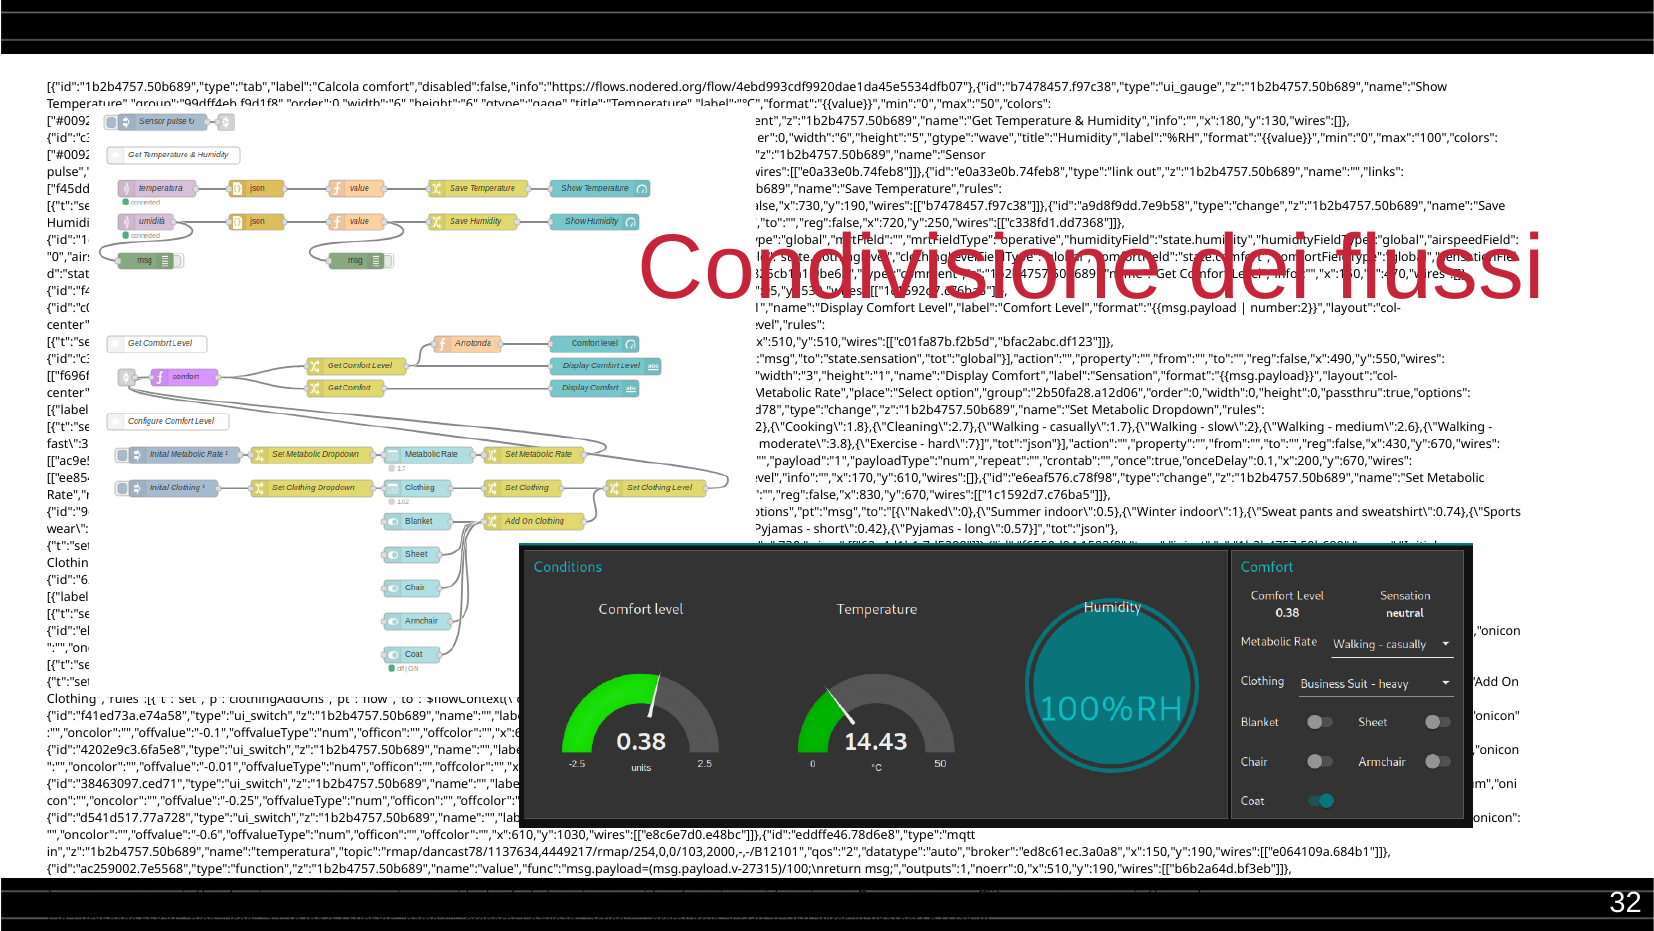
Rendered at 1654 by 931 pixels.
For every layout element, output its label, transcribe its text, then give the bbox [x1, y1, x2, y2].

picture [1, 878, 1654, 931]
title Condivisione dei flussi [637, 188, 1560, 345]
text_box [{"id":"1b2b4757.50b689","type":"tab","label":"Calcola comfort","disabled":false,"info":"https://flows.nodered.org/flow/4ebd993cdf9920dae1da45e5534dfb07"},{"id":"b7478457.f97c38","type":"ui_gauge","z":"1b2b4757.50b689","name":"Show Temperature","group":"99dff4eb.f9d1f8","order":0,"width":"6","height":"6","gtype":"gage","title":"Temperature","label":"°C","format":"{{value}}","min":"0","max":"50","colors":["#0092b5","#00b500","#ca3838"],"seg1":"10","seg2":"30","x":950,"y":190,"wires":[]},{"id":"9de00410.4c7bf","type":"comment","z":"1b2b4757.50b689","name":"Get Temperature & Humidity","info":"","x":180,"y":130,"wires":[]},{"id":"c338fd1.dd7368","type":"ui_gauge","z":"1b2b4757.50b689","name":"Show Humidity","group":"99dff4eb.f9d1f8","order":0,"width":"6","height":"5","gtype":"wave","title":"Humidity","label":"%RH","format":"{{value}}","min":"0","max":"100","colors":["#0092b5","#00b500","#ca3838"],"seg1":"10","seg2":"30","x":940,"y":250,"wires":[]},{"id":"aa0a0c25.4f953","type":"inject","z":"1b2b4757.50b689","name":"Sensor pulse","topic":"","payload":"","payloadType":"date","repeat":"0.5","crontab":"","once":false,"onceDelay":0.1,"x":160,"y":70,"wires":[["e0a33e0b.74feb8"]]},{"id":"e0a33e0b.74feb8","type":"link out","z":"1b2b4757.50b689","name":"","links":["f45dd90c.291c58","68c089b7.384eb"],"x":275,"y":70,"wires":[]},{"id":"b6b2a64d.bf3eb","type":"change","z":"1b2b4757.50b689","name":"Save Temperature","rules":[{"t":"set","p":"state.temperature","pt":"global","to":"payload","tot":"msg"}],"action":"","property":"","from":"","to":"","reg":false,"x":730,"y":190,"wires":[["b7478457.f97c38"]]},{"id":"a9d8f9dd.7e9b58","type":"change","z":"1b2b4757.50b689","name":"Save Humidity","rules":[{"t":"set","p":"state.humidity","pt":"global","to":"payload","tot":"msg"}],"action":"","property":"","from":"","to":"","reg":false,"x":720,"y":250,"wires":[["c338fd1.dd7368"]]},{"id":"1c1592d7.c76ba5","type":"comfort","z":"1b2b4757.50b689","name":"","tempField":"state.temperature","tempFieldType":"global","mrtField":"","mrtFieldType":"operative","humidityField":"state.humidity","humidityFieldType":"global","airspeedField":"0","airspeedFieldType":"num","metabolicRateField":"state.metabolic","metabolicRateFieldType":"global","clothingLevelField":"state.clothinglevel","clothingLevelFieldType":"global","comfortField":"state.comfort","comfortFieldType":"global","sensationField":"state.sensation","sensationFieldType":"global","x":200,"y":530,"wires":[["420f7f0c.297d98","c39cb127.421ef8"]]},{"id":"825cb1a1.9be6b","type":"comment","z":"1b2b4757.50b689","name":"Get Comfort Level","info":"","x":150,"y":470,"wires":[]},{"id":"f45dd90c.291c58","type":"link in","z":"1b2b4757.50b689","name":"Get Comfort Level","links":["e0a33e0b.74feb8"],"x":95,"y":530,"wires":[["1c1592d7.c76ba5"]]},{"id":"c01fa87b.f2b5d","type":"ui_text","z":"1b2b4757.50b689","group":"2b50fa28.a12d06","order":0,"width":"3","height":"1","name":"Display Comfort Level","label":"Comfort Level","format":"{{msg.payload | number:2}}","layout":"col-center","x":960,"y":510,"wires":[]},{"id":"420f7f0c.297d98","type":"change","z":"1b2b4757.50b689","name":"Get Comfort Level","rules":[{"t":"set","p":"payload","pt":"msg","to":"state.comfort","tot":"global"}],"action":"","property":"","from":"","to":"","reg":false,"x":510,"y":510,"wires":[["c01fa87b.f2b5d","bfac2abc.df123"]]},{"id":"c39cb127.421ef8","type":"change","z":"1b2b4757.50b689","name":"Get Comfort","rules":[{"t":"set","p":"payload","pt":"msg","to":"state.sensation","tot":"global"}],"action":"","property":"","from":"","to":"","reg":false,"x":490,"y":550,"wires":[["f696f892.932bc"]]},{"id":"f696f892.932bc","type":"ui_text","z":"1b2b4757.50b689","group":"2b50fa28.a12d06","order":0,"width":"3","height":"1","name":"Display Comfort","label":"Sensation","format":"{{msg.payload}}","layout":"col-center","x":940,"y":550,"wires":[]},{"id":"ac9e5c7b.7cd9b","type":"ui_dropdown","z":"1b2b4757.50b689","name":"","label":"Metabolic Rate","place":"Select option","group":"2b50fa28.a12d06","order":0,"width":0,"height":0,"passthru":true,"options":[{"label":"","value":"","type":"str"}],"payload":"","topic":"","x":640,"y":670,"wires":[["e6eaf576.c78f98"]]},{"id":"ee854d42.ae2d78","type":"change","z":"1b2b4757.50b689","name":"Set Metabolic Dropdown","rules":[{"t":"set","p":"options","pt":"msg","to":"[{\"Sleeping\":0.7},{\"Reclining\":0.8},{\"Sitting\":1},{\"Typing\":1.1},{\"Standing\":1.2},{\"Cooking\":1.8},{\"Cleaning\":2.7},{\"Walking - casually\":1.7},{\"Walking - slow\":2},{\"Walking - medium\":2.6},{\"Walking - fast\":3.8},{\"Working - light\":2.2},{\"Working - medium\":2.7},{\"Working - heavy\":4},{\"Exercise - light\":3.4},{\"Exercise - moderate\":3.8},{\"Exercise - hard\":7}]","tot":"json"}],"action":"","property":"","from":"","to":"","reg":false,"x":430,"y":670,"wires":[["ac9e5c7b.7cd9b"]]},{"id":"e2860f6a.5dfdc","type":"inject","z":"1b2b4757.50b689","name":"Initial Metabolic Rate","topic":"","payload":"1","payloadType":"num","repeat":"","crontab":"","once":true,"onceDelay":0.1,"x":200,"y":670,"wires":[["ee854d42.ae2d78"]]},{"id":"136b869a.07ad71","type":"comment","z":"1b2b4757.50b689","name":"Configure Comfort Level","info":"","x":170,"y":610,"wires":[]},{"id":"e6eaf576.c78f98","type":"change","z":"1b2b4757.50b689","name":"Set Metabolic Rate","rules":[{"t":"set","p":"state.metabolic","pt":"global","to":"payload","tot":"msg"}],"action":"","property":"","from":"","to":"","reg":false,"x":830,"y":670,"wires":[["1c1592d7.c76ba5"]]},{"id":"9ec04c11.a2ea28","type":"change","z":"1b2b4757.50b689","name":"Set Clothing Dropdown","rules":[{"t":"set","p":"options","pt":"msg","to":"[{\"Naked\":0},{\"Summer indoor\":0.5},{\"Winter indoor\":1},{\"Sweat pants and sweatshirt\":0.74},{\"Sports wear\":0.36},{\"Business Suit - light\":0.79},{\"Business Suit - heavy\":1.02},{\"Coveralls\":0.72},{\"Hospital Gown\":0.31},{\"Pyjamas - short\":0.42},{\"Pyjamas - long\":0.57}]","tot":"json"},{"t":"set","p":"clothingAddOns","pt":"flow","to":"0","tot":"num"}],"action":"","property":"","from":"","to":"","reg":false,"x":430,"y":730,"wires":[["62a4d1b1.7d5398"]]},{"id":"f6550d94.1582f8","type":"inject","z":"1b2b4757.50b689","name":"Initial Clothing","topic":"","payload":"0.57","payloadType":"num","repeat":"","crontab":"","once":true,"onceDelay":0.1,"x":180,"y":730,"wires":[["9ec04c11.a2ea28"]]},{"id":"62a4d1b1.7d5398","type":"ui_dropdown","z":"1b2b4757.50b689","name":"","label":"Clothing","place":"Select option","group":"2b50fa28.a12d06","order":0,"width":0,"height":0,"passthru":true,"options":[{"label":"","value":"","type":"str"}],"payload":"","topic":"","x":620,"y":730,"wires":[["666abe41.52c508"]]},{"id":"666abe41.52c508","type":"change","z":"1b2b4757.50b689","name":"Set Clothing","rules":[{"t":"set","p":"state.clothing","pt":"global","to":"payload","tot":"msg"}],"action":"","property":"","from":"","to":"","reg":false,"x":810,"y":730,"wires":[["a6f15395.b30828"]]},{"id":"ebbed249.e2baf","type":"ui_switch","z":"1b2b4757.50b689","name":"","label":"Blanket","group":"2b50fa28.a12d06","order":0,"width":"3","height":"1","passthru":false,"decouple":"false","topic":"","style":"","onvalue":"0.2","onvalueType":"num","onicon":"","oncolor":"","offvalue":"-0.2","offvalueType":"num","officon":"","offcolor":"","x":620,"y":790,"wires":[["e8c6e7d0.e48bc"]]},{"id":"a6f15395.b30828","type":"change","z":"1b2b4757.50b689","name":"Set Clothing Level","rules":[{"t":"set","p":"state.clothinglevel","pt":"global","to":"$globalContext(\"state.clothing\") + $flowContext(\"clothingAddOns\")","tot":"jsonata"},{"t":"set","p":"payload","pt":"msg","to":"state.clothinglevel","tot":"global"}],"action":"","property":"","from":"","to":"","reg":false,"x":1050,"y":730,"wires":[["1c1592d7.c76ba5"]]},{"id":"e8c6e7d0.e48bc","type":"change","z":"1b2b4757.50b689","name":"Add On Clothing","rules":[{"t":"set","p":"clothingAddOns","pt":"flow","to":"$flowContext(\"clothingAddOns\") + msg.payload","tot":"jsonata"}],"action":"","property":"","from":"","to":"","reg":false,"x":830,"y":790,"wires":[["a6f15395.b30828"]]},{"id":"f41ed73a.e74a58","type":"ui_switch","z":"1b2b4757.50b689","name":"","label":"Sheet","group":"2b50fa28.a12d06","order":0,"width":"3","height":"1","passthru":false,"decouple":"false","topic":"","style":"","onvalue":"0.1","onvalueType":"num","onicon":"","oncolor":"","offvalue":"-0.1","offvalueType":"num","officon":"","offcolor":"","x":610,"y":850,"wires":[["e8c6e7d0.e48bc"]]},{"id":"4202e9c3.6fa5e8","type":"ui_switch","z":"1b2b4757.50b689","name":"","label":"Chair","group":"2b50fa28.a12d06","order":0,"width":"3","height":"1","passthru":false,"decouple":"false","topic":"","style":"","onvalue":"0.01","onvalueType":"num","onicon":"","oncolor":"","offvalue":"-0.01","offvalueType":"num","officon":"","offcolor":"","x":610,"y":910,"wires":[["e8c6e7d0.e48bc"]]},{"id":"38463097.ced71","type":"ui_switch","z":"1b2b4757.50b689","name":"","label":"Armchair","group":"2b50fa28.a12d06","order":0,"width":"3","height":"1","passthru":false,"decouple":"false","topic":"","style":"","onvalue":"0.25","onvalueType":"num","onicon":"","oncolor":"","offvalue":"-0.25","offvalueType":"num","officon":"","offcolor":"","x":620,"y":970,"wires":[["e8c6e7d0.e48bc"]]},{"id":"d541d517.77a728","type":"ui_switch","z":"1b2b4757.50b689","name":"","label":"Coat","group":"2b50fa28.a12d06","order":0,"width":"3","height":"1","passthru":false,"decouple":"false","topic":"","style":"","onvalue":"0.6","onvalueType":"num","onicon":"","oncolor":"","offvalue":"-0.6","offvalueType":"num","officon":"","offcolor":"","x":610,"y":1030,"wires":[["e8c6e7d0.e48bc"]]},{"id":"eddffe46.78d6e8","type":"mqtt in","z":"1b2b4757.50b689","name":"temperatura","topic":"rmap/dancast78/1137634,4449217/rmap/254,0,0/103,2000,-,-/B12101","qos":"2","datatype":"auto","broker":"ed8c61ec.3a0a8","x":150,"y":190,"wires":[["e064109a.684b1"]]},{"id":"ac259002.7e5568","type":"function","z":"1b2b4757.50b689","name":"value","func":"msg.payload=(msg.payload.v-27315)/100;\nreturn msg;","outputs":1,"noerr":0,"x":510,"y":190,"wires":[["b6b2a64d.bf3eb"]]},{"id":"e064109a.684b1","type":"json","z":"1b2b4757.50b689","name":"","property":"payload","action":"","pretty":true,"x":330,"y":190,"wires":[["ac259002.7e5568"]]},{"id":"2d16364c.a35f62","type":"mqtt in","z":"1b2b4757.50b689","name":"umidità","topic":"rmap/dancast78/1137634,4449217/rmap/254,0,0/103,2000,-,-/B13003","qos":"2","datatype":"auto","broker":"ed8c61ec.3a0a8","x":130,"y":250,"wires":[["9c85e4de.668a9","6da7174.126b8e8"]]},{"id":"9c85e4de.668a9","type":"json","z":"1b2b4757.50b689","name":"","property":"payload","action":"","pretty":true,"x":330,"y":250,"wires":[["98a1bef7.b277a8"]]},{"id":"6da7174.126b8e8","type":"debug","z":"1b2b4757.50b689","name":"","active":false,"tosidebar":true,"console":false,"tostatus":false,"complete":"true","targetType":"full","x":130,"y":320,"wires":[]},{"id":"60f87506.49d21c","type":"ui_gauge","z":"1b2b4757.50b689","name":"","group":"99dff4eb.f9d1f8","order":2,"width":"6","height":"6","gtype":"gage","title":"Comfort level","label":"units","format":"{{value}}","min":"-2.5","max":"2.5","colors":["#0080ff","#00ff00","#ca3838"],"seg1":"","seg2":"","x":940,"y":470,"wires":[]},{"id":"bfac2abc.df123","type":"function","z":"1b2b4757.50b689","name":"Arrotonda","func":"msg.payload=Math.round(msg.payload*100)/100;\nreturn msg;","outputs":1,"noerr":0,"x":710,"y":470,"wires":[["60f87506.49d21c"]]},{"id":"9c0b6458.de0808","type":"debug","z":"1b2b4757.50b689","name":"","active":false,"tosidebar":true,"console":false,"tostatus":false,"complete":"true","targetType":"full","x":510,"y":320,"wires":[]},{"id":"98a1bef7.b277a8","type":"function","z":"1b2b4757.50b689","name":"value","func":"msg.payload=msg.payload.v;\nreturn msg;","outputs":1,"noerr":0,"x":510,"y":250,"wires":[["a9d8f9dd.7e9b58","9c0b6458.de0808"]]},{"id":"99dff4eb.f9d1f8","type":"ui_group","z":"","name":"Conditions","tab":"e7bc4986.600ce8","order":1,"disp":true,"width":"18","collapse":false},{"id":"2b50fa28.a12d06","type":"ui_group","z":"","name":"Comfort","tab":"e7bc4986.600ce8","disp":true,"width":"6","collapse":false},{"id":"ed8c61ec.3a0a8","type":"mqtt-broker","z":"","name":"rmap.cc","broker":"rmap.cc","port":"1883","clientid":"nodered_dancast78_smartphone","usetls":false,"compatmode":false,"keepalive":"60","cleansession":true,"birthTopic":"","birthQos":"0","birthPayload":"","closeTopic":"","closeQos":"0","closePayload":"","willTopic":"","willQos":"0","willPayload":""},{"id":"e7bc4986.600ce8","type":"ui_tab","z":"","name":"Comfort Calc","icon":"dashboard","order":3,"disabled":false,"hidden":false}] [32, 70, 1536, 887]
picture [89, 106, 1473, 828]
picture [1, 0, 1654, 54]
